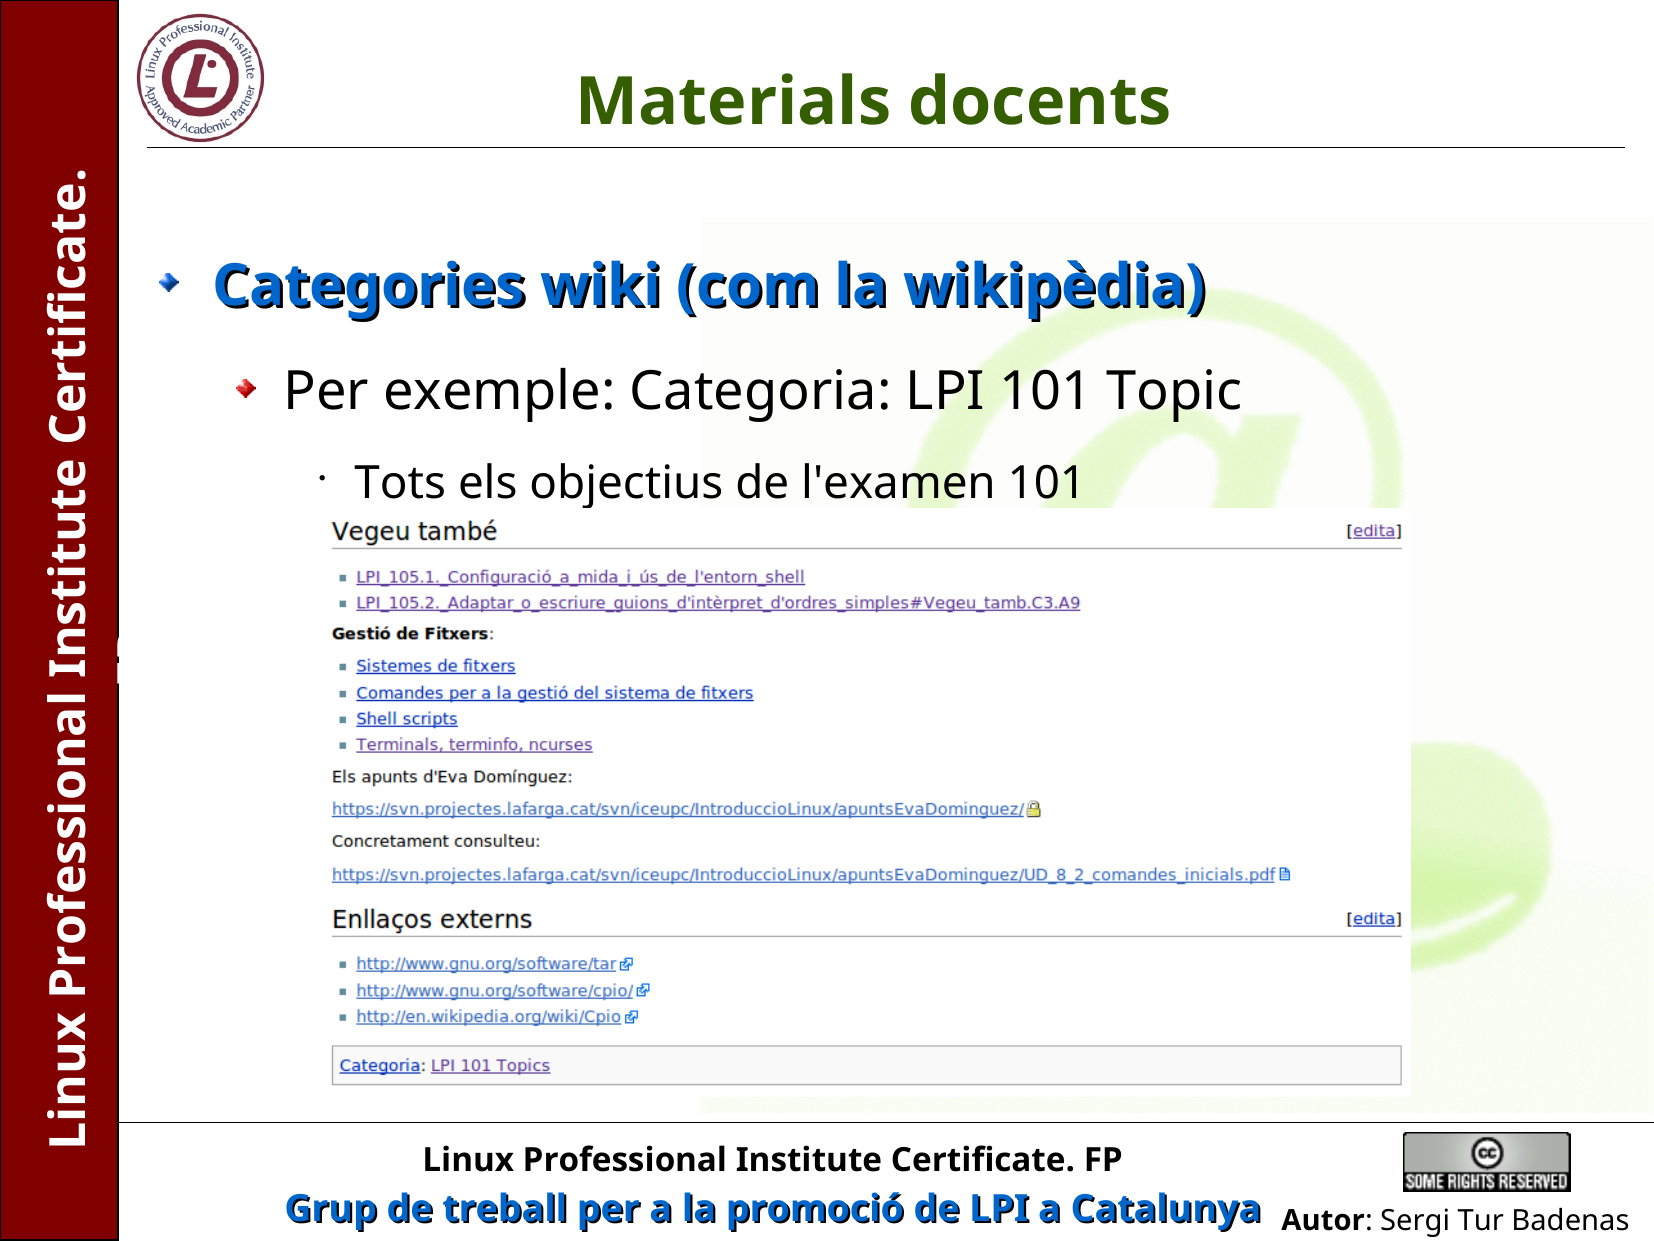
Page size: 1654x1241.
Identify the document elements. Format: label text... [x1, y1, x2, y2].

list Categories wiki (com la wikipèdia) Per exemple: Categoria: LPI 101 Topic Tots els objectius de l'examen 101 [141, 242, 1630, 1078]
picture [1403, 1132, 1571, 1192]
title Materials docents [129, 55, 1619, 142]
picture [323, 217, 1654, 1113]
picture [135, 12, 265, 55]
